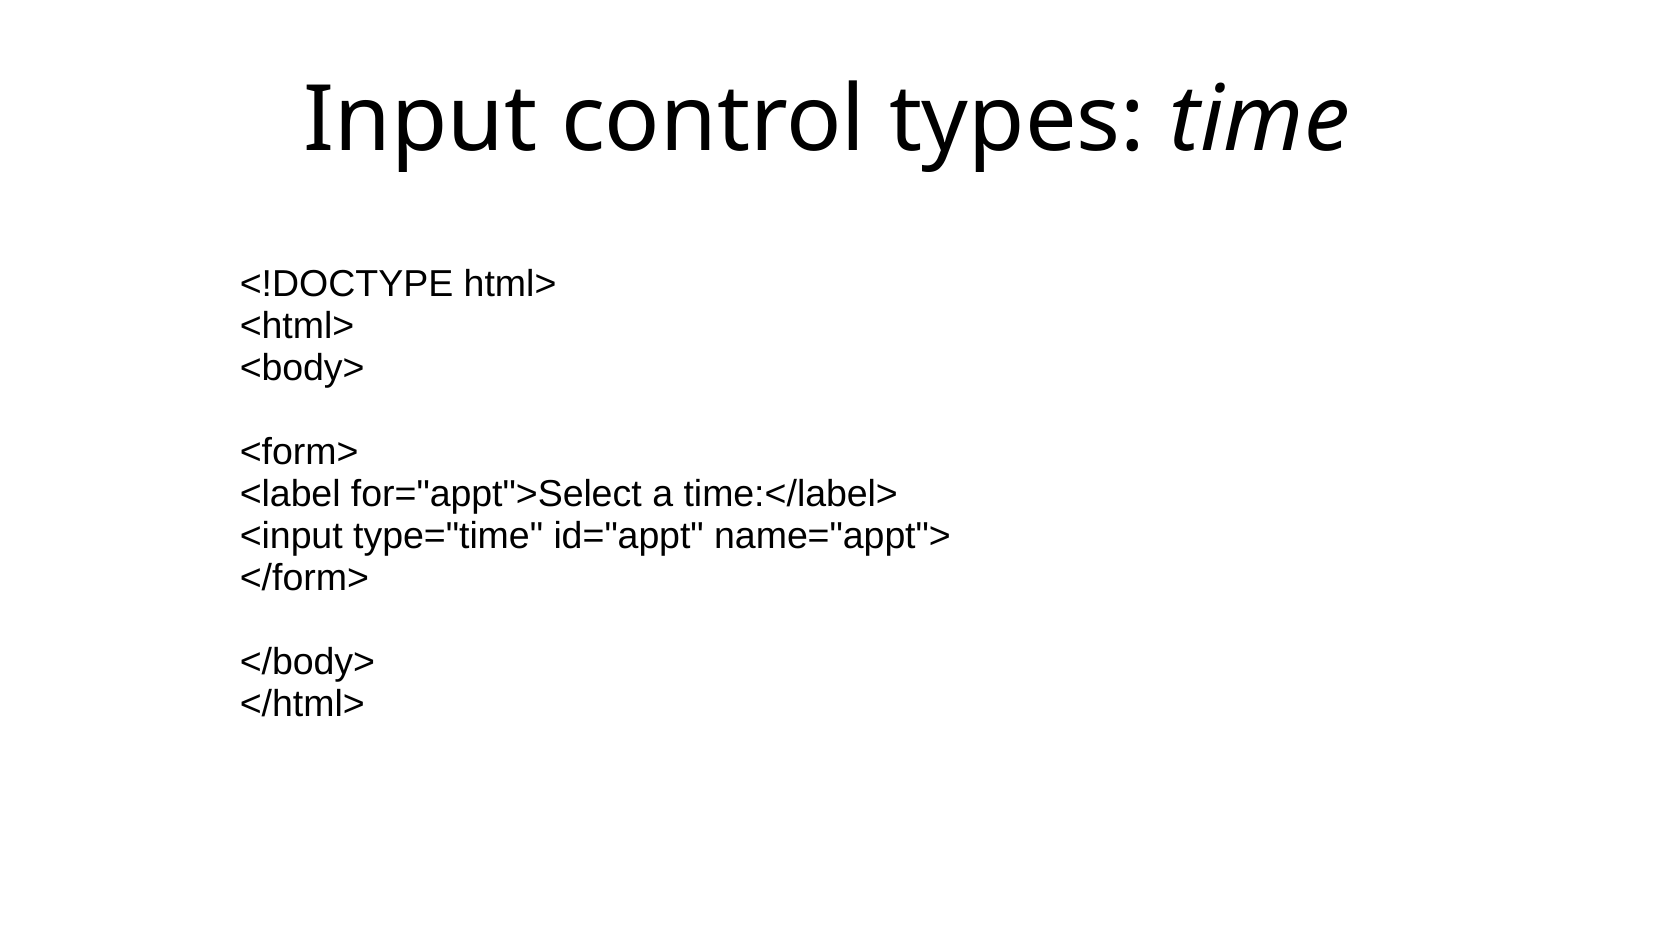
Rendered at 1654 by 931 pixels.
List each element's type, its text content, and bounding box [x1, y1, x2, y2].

text_box <!DOCTYPE html> <html> <body> <form> <label for="appt">Select a time:</label> <input type="time" id="appt" name="appt"> </form> </body> </html> [225, 255, 1156, 732]
title Input control types: time [82, 37, 1571, 193]
